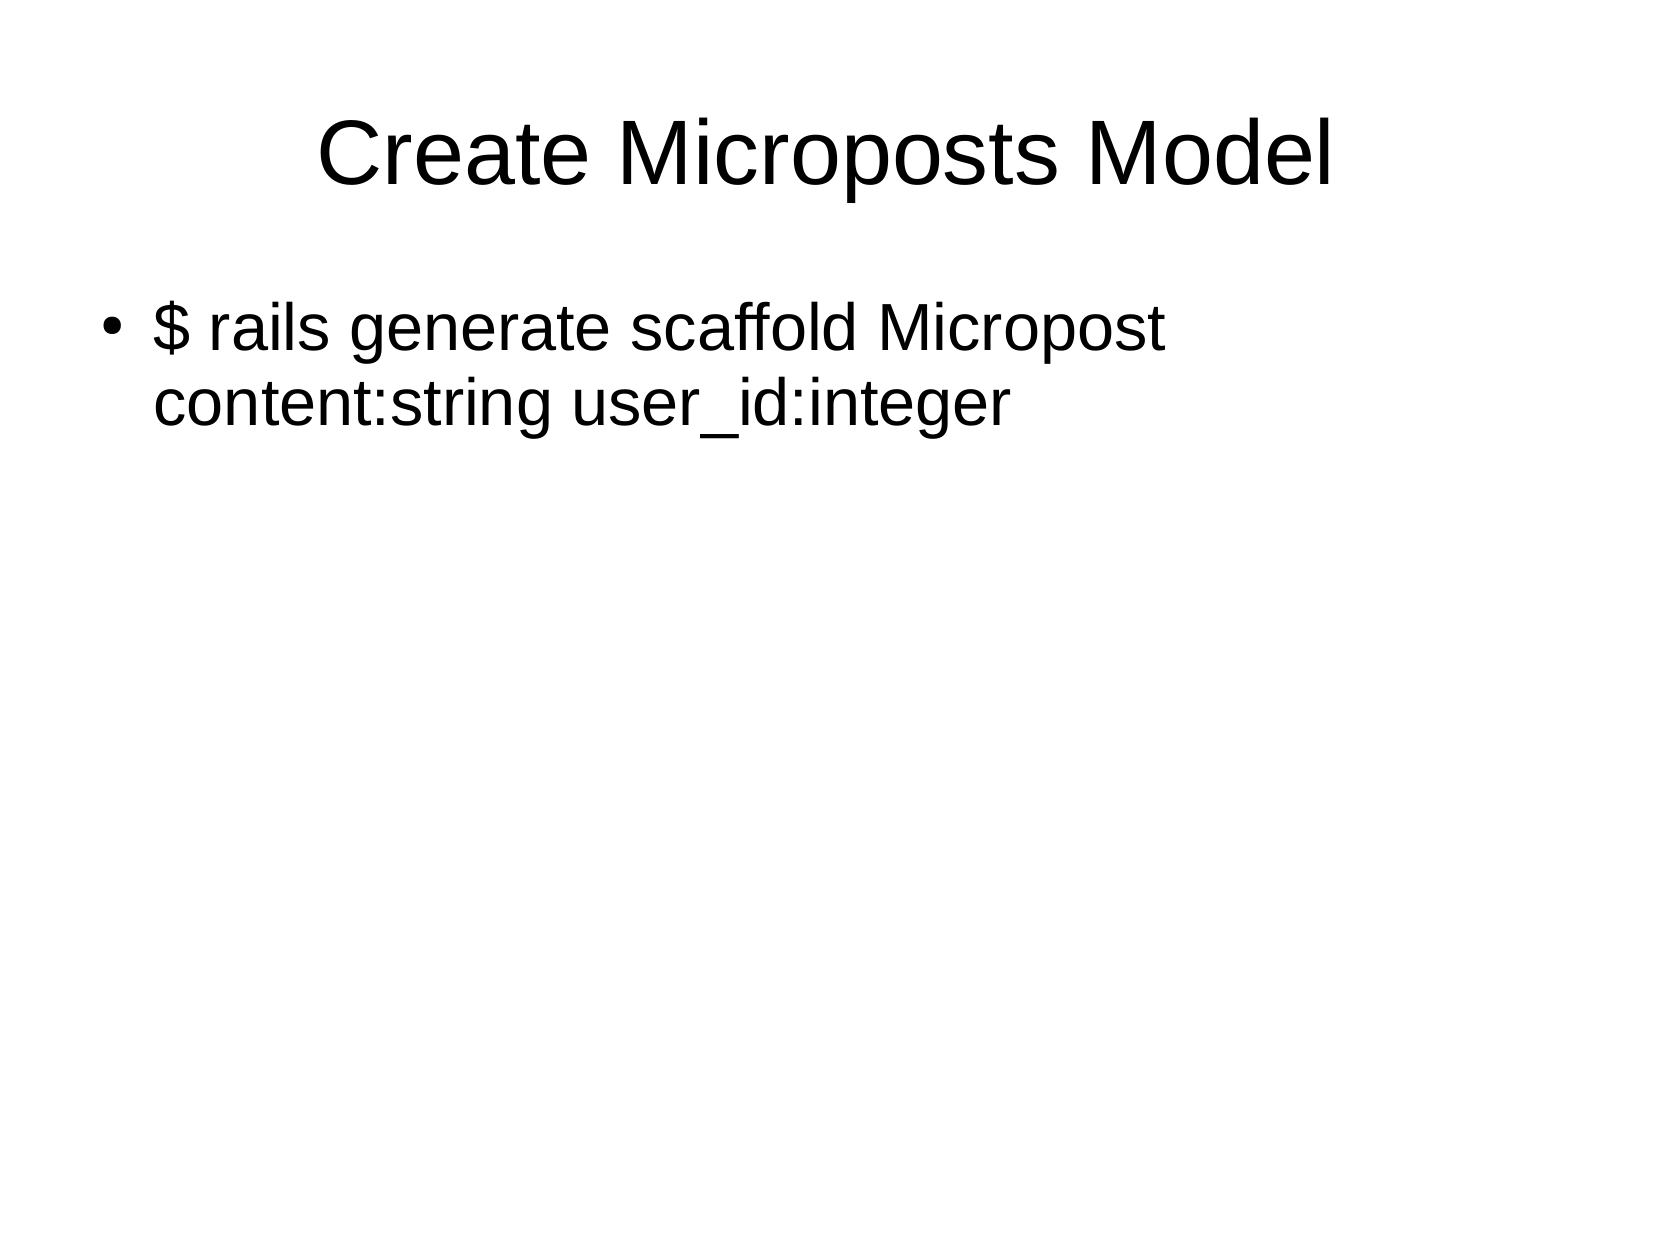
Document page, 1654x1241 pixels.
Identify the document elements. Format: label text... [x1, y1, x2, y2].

title Create Microposts Model [82, 49, 1571, 257]
list $ rails generate scaffold Micropost content:string user_id:integer [82, 290, 1571, 1109]
